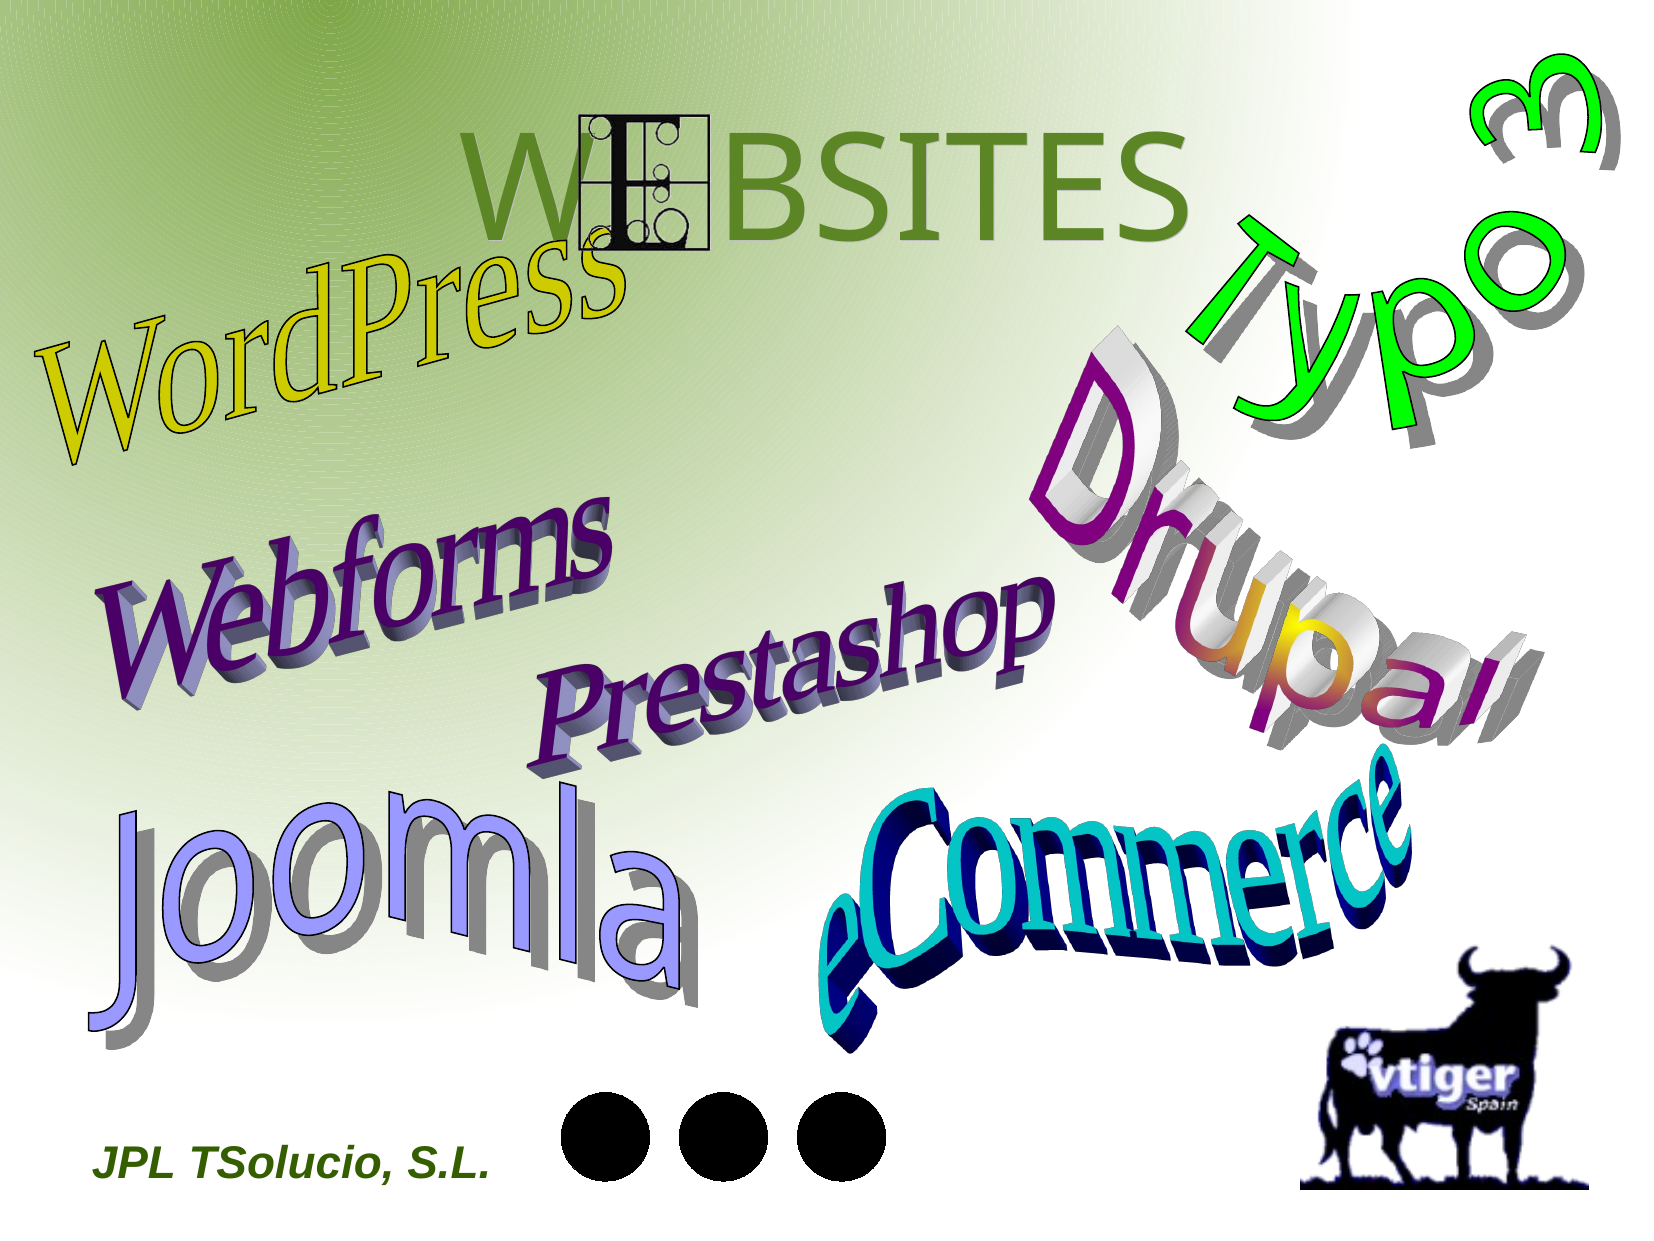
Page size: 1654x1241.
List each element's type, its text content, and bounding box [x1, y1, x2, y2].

picture [576, 114, 713, 251]
title W BSITES [0, 95, 1654, 271]
text_box Typo 3 [1233, 281, 1360, 421]
text_box Typo 3 [1371, 278, 1475, 430]
text_box Joomla [559, 782, 576, 964]
text_box WordPress [417, 267, 460, 367]
text_box Typo 3 [1186, 215, 1299, 345]
text_box [561, 1092, 650, 1182]
text_box Joomla [88, 810, 137, 1032]
title W BSITES [1479, 227, 1550, 271]
text_box Typo 3 [1470, 54, 1602, 153]
text_box Joomla [273, 802, 364, 936]
text_box WordPress [528, 240, 572, 334]
text_box WordPress [581, 251, 626, 319]
text_box [797, 1092, 886, 1182]
text_box WordPress [274, 262, 337, 402]
text_box WordPress [342, 254, 410, 388]
text_box Joomla [389, 791, 530, 952]
text_box [679, 1092, 768, 1182]
text_box Joomla [162, 830, 254, 964]
text_box WordPress [225, 320, 268, 420]
text_box Joomla [599, 851, 680, 990]
text_box Typo 3 [1464, 211, 1566, 312]
text_box WordPress [466, 257, 518, 348]
picture [1300, 939, 1589, 1190]
text_box WordPress [159, 341, 218, 434]
text_box WordPress [34, 315, 165, 466]
